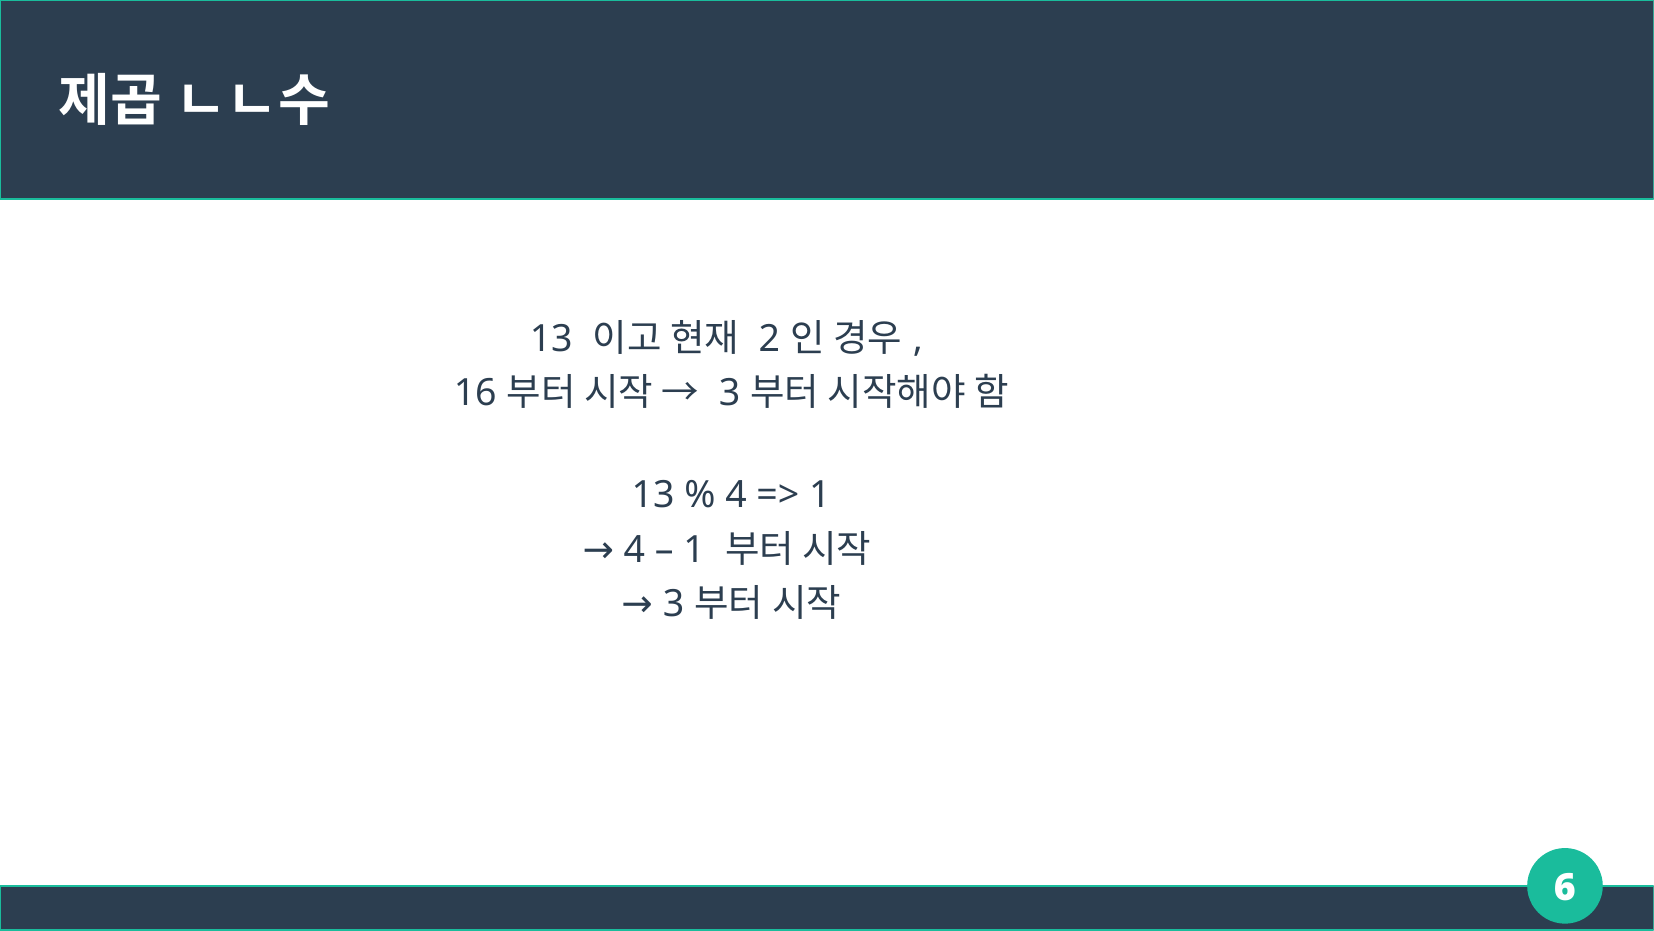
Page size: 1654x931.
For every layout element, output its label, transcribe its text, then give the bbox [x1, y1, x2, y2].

title 제곱 ㄴㄴ수 [59, 37, 1595, 155]
text_box 13 이고 현재 2인 경우, 16부터 시작 → 3부터 시작해야 함 13 % 4 => 1 → 4 – 1 부터 시작 → 3부터 시작 [75, 300, 1388, 635]
